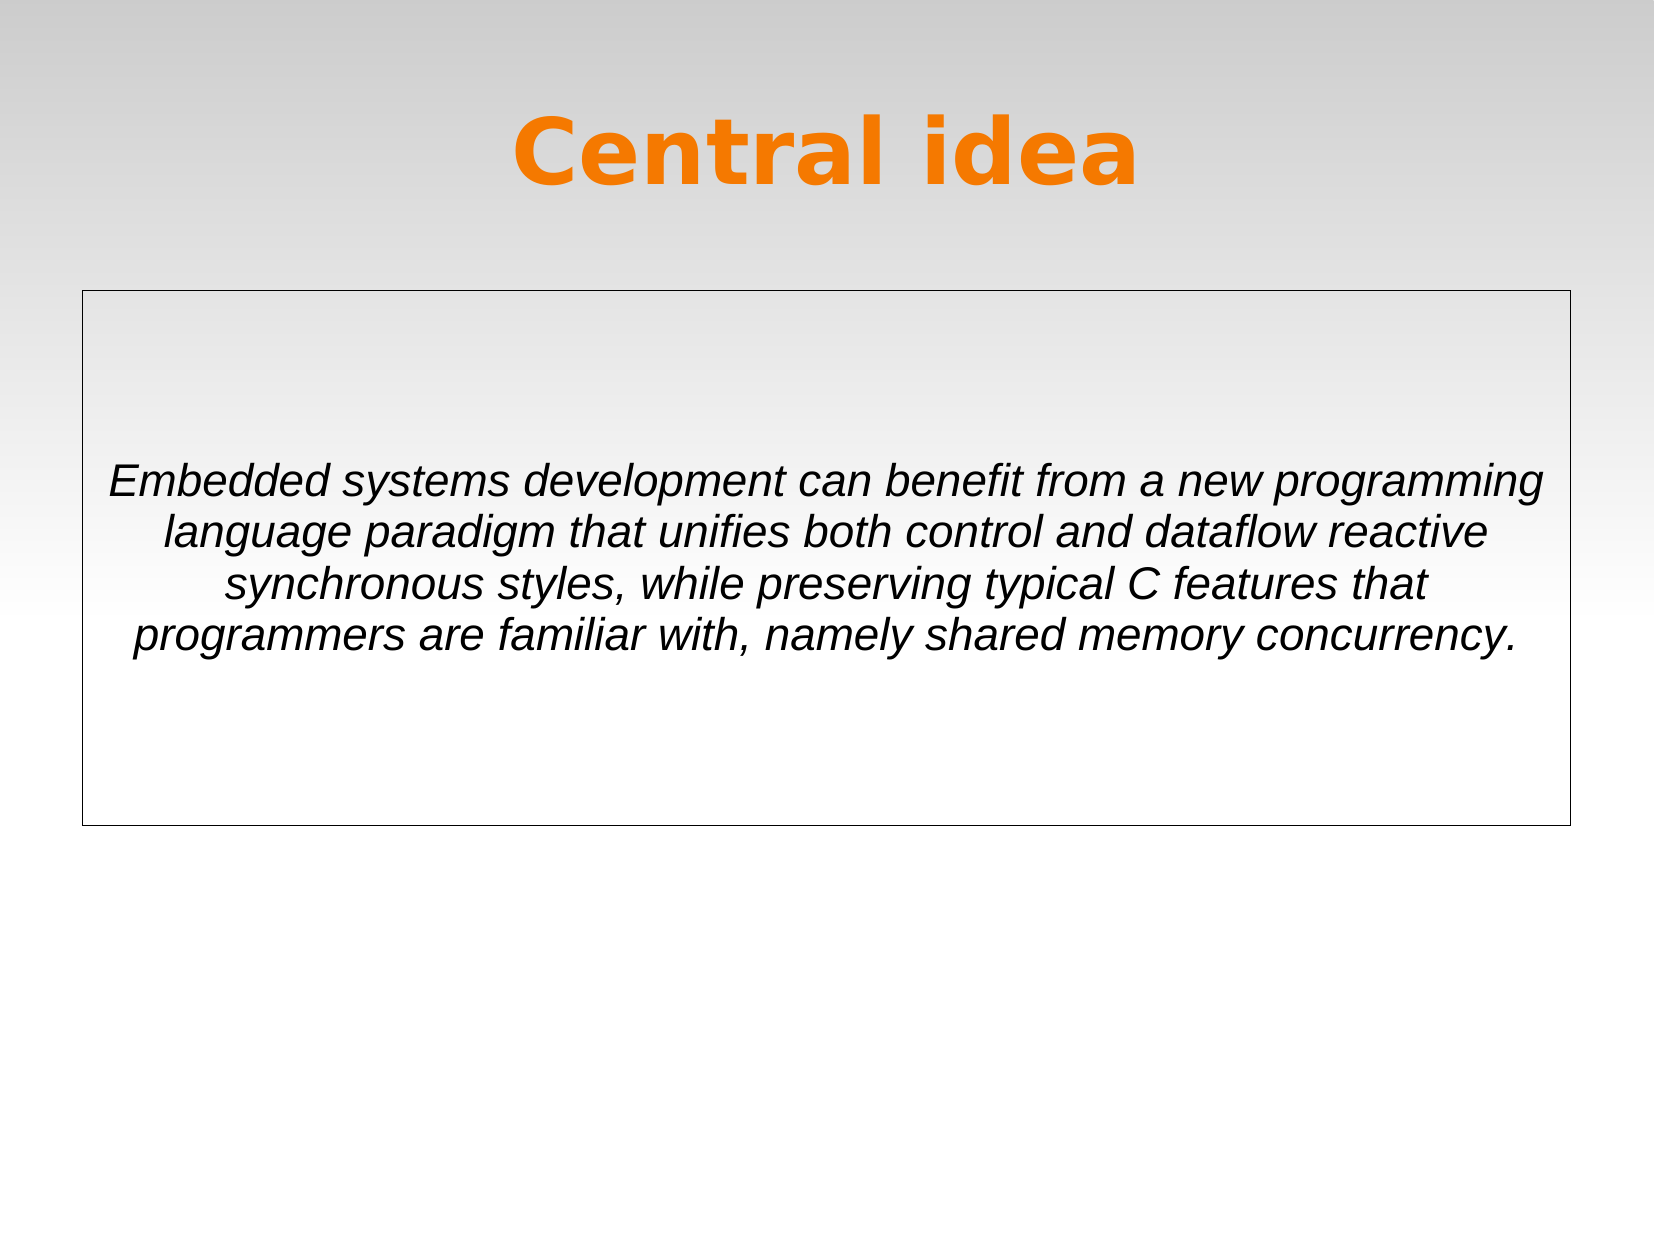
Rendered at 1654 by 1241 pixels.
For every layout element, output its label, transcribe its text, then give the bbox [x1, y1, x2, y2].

title Central idea [82, 49, 1571, 257]
subtitle Embedded systems development can benefit from a new programming language paradigm that unifies both control and dataflow reactive synchronous styles, while preserving typical C features that programmers are familiar with, namely shared memory concurrency. [82, 290, 1571, 826]
